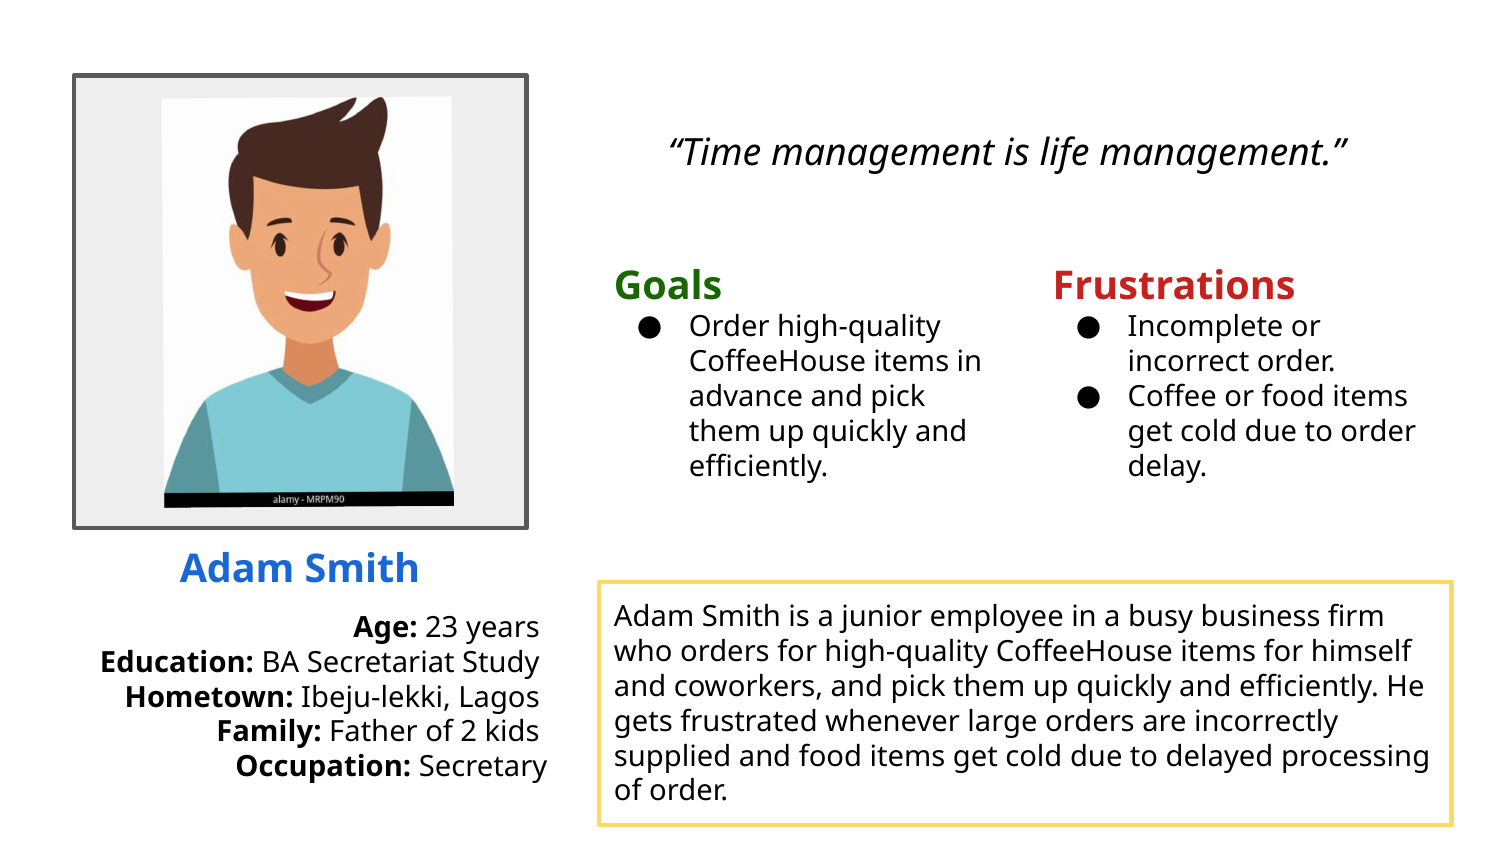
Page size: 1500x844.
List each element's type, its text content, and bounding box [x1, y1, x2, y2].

text_box Adam Smith is a junior employee in a busy business firm who orders for high-quality CoffeeHouse items for himself and coworkers, and pick them up quickly and efficiently. He gets frustrated whenever large orders are incorrectly supplied and food items get cold due to delayed processing of order. [598, 581, 1452, 825]
text_box Age: 23 years Education: BA Secretariat Study Hometown: Ibeju-lekki, Lagos Family: Father of 2 kids Occupation: Secretary [53, 592, 563, 793]
text_box Goals Order high-quality CoffeeHouse items in advance and pick them up quickly and efficiently. [598, 244, 1013, 562]
text_box Adam Smith [73, 528, 527, 592]
picture [161, 96, 454, 508]
text_box [73, 75, 527, 528]
text_box “Time management is life management.” [598, 75, 1425, 225]
text_box Frustrations Incomplete or incorrect order. Coffee or food items get cold due to order delay. [1037, 244, 1452, 562]
